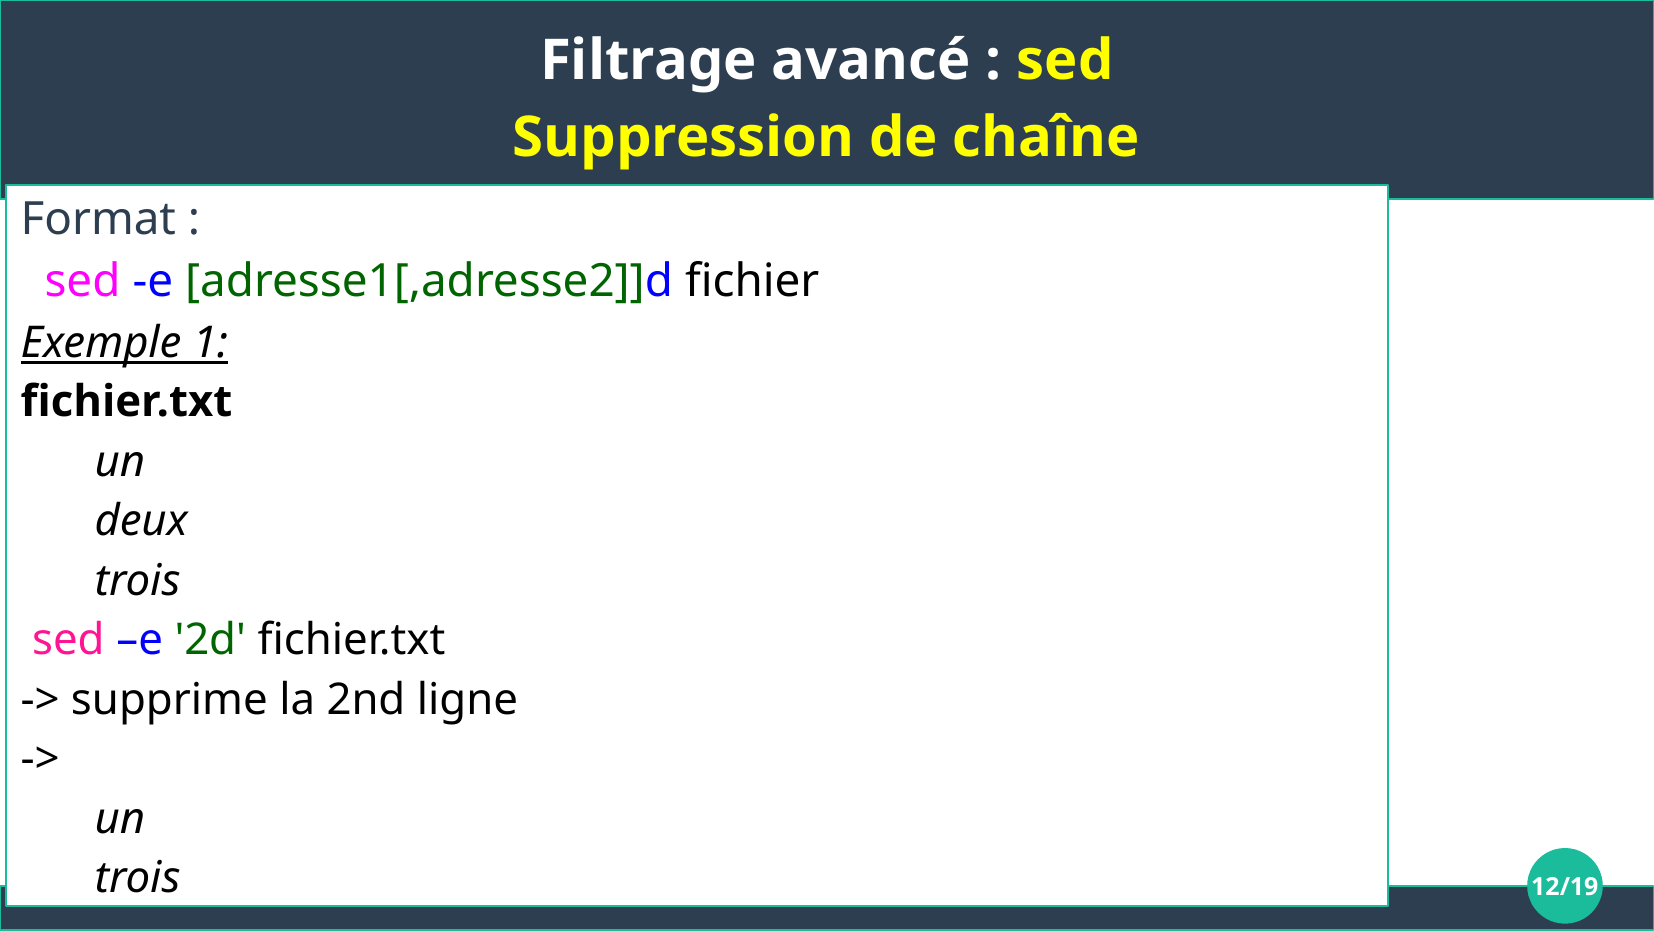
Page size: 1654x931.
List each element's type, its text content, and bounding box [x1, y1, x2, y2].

title Filtrage avancé : sed Suppression de chaîne [59, 37, 1595, 155]
text_box Format : sed -e [adresse1[,adresse2]]d fichier Exemple 1: fichier.txt un deux trois sed –e '2d' fichier.txt -> supprime la 2nd ligne -> un trois [5, 185, 1388, 906]
